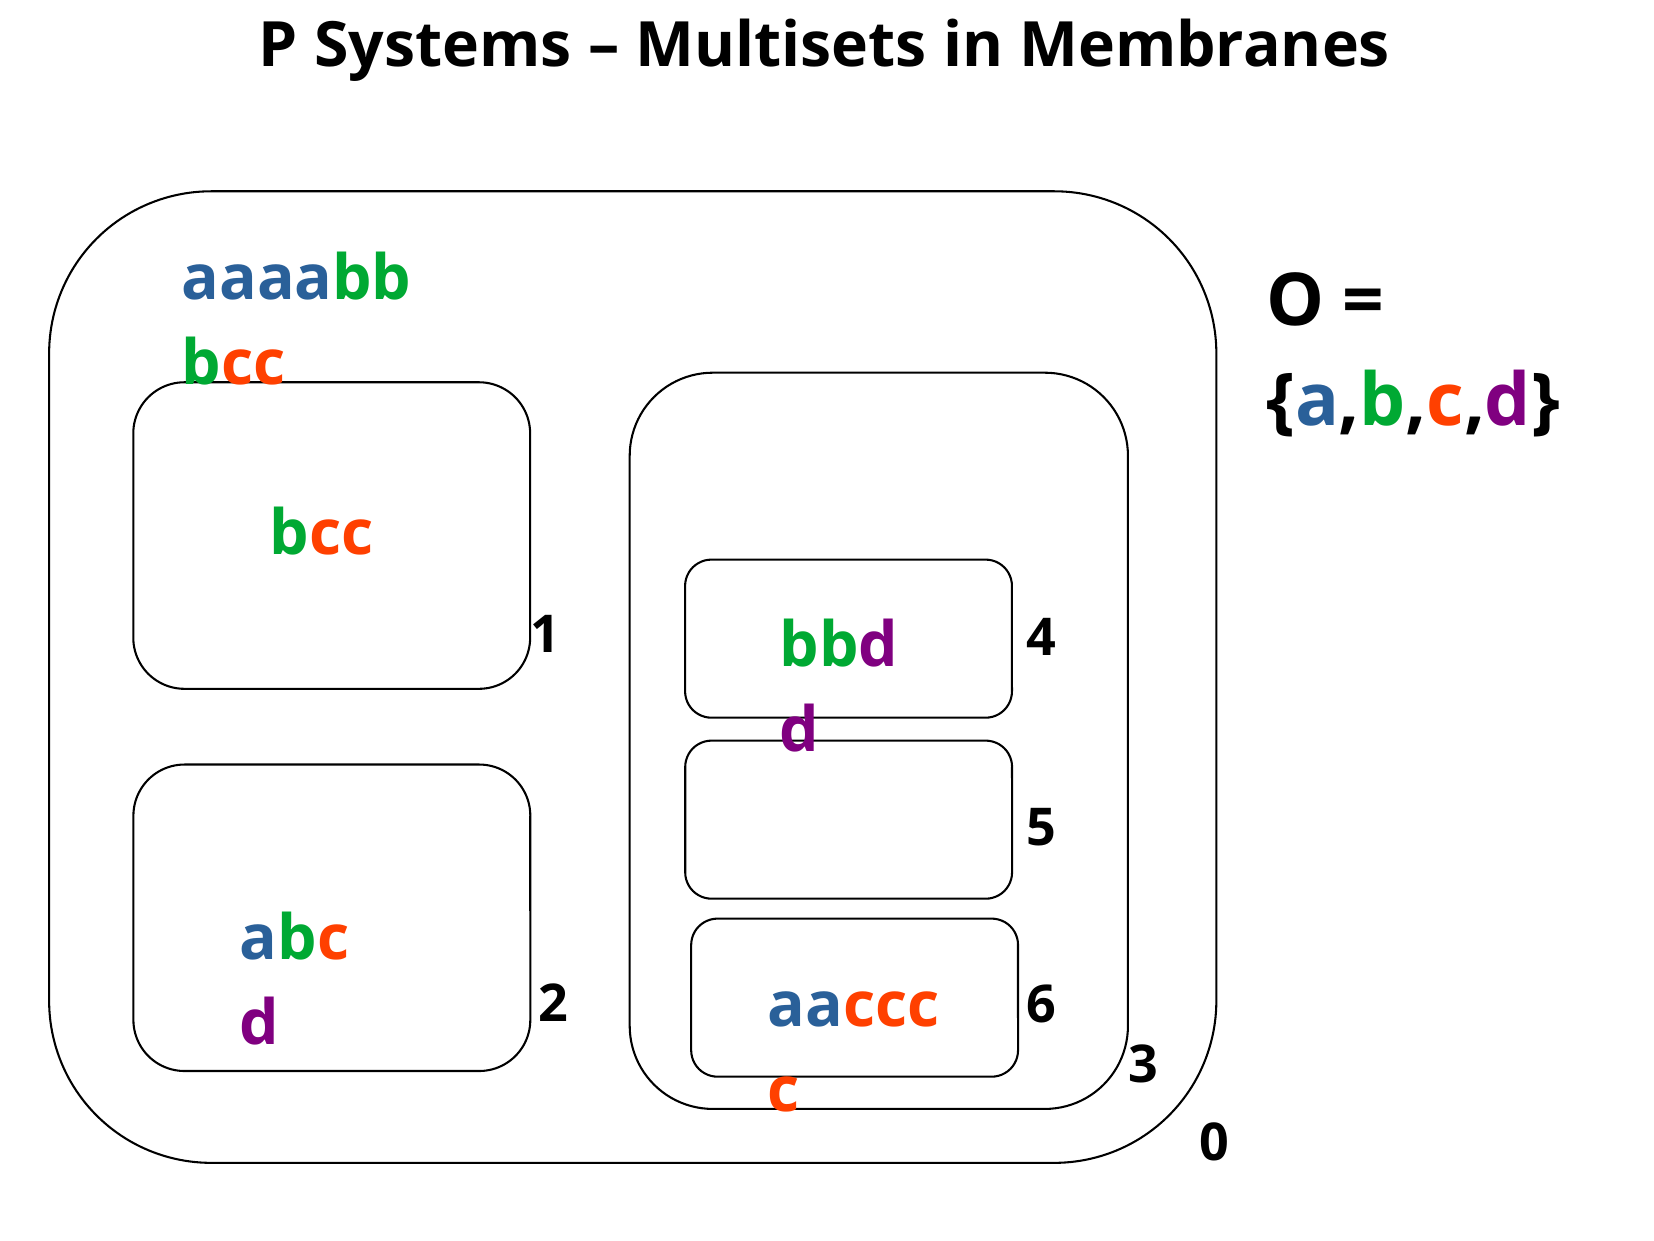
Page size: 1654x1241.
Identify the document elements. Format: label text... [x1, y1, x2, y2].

text_box 2 [523, 958, 611, 1084]
text_box 6 [1012, 960, 1100, 1086]
text_box 5 [1012, 782, 1100, 908]
text_box bcc [255, 480, 391, 620]
text_box aacccc [753, 952, 964, 1093]
text_box O = {a,b,c,d} [1251, 240, 1636, 401]
text_box 1 [516, 589, 604, 715]
text_box 0 [1185, 1097, 1273, 1181]
text_box 3 [1113, 1019, 1201, 1107]
text_box 4 [1011, 592, 1099, 718]
title P Systems – Multisets in Membranes [0, 1, 1651, 84]
text_box abcd [225, 885, 391, 1025]
text_box aaaabbbcc [166, 225, 466, 365]
text_box bbdd [765, 592, 931, 733]
